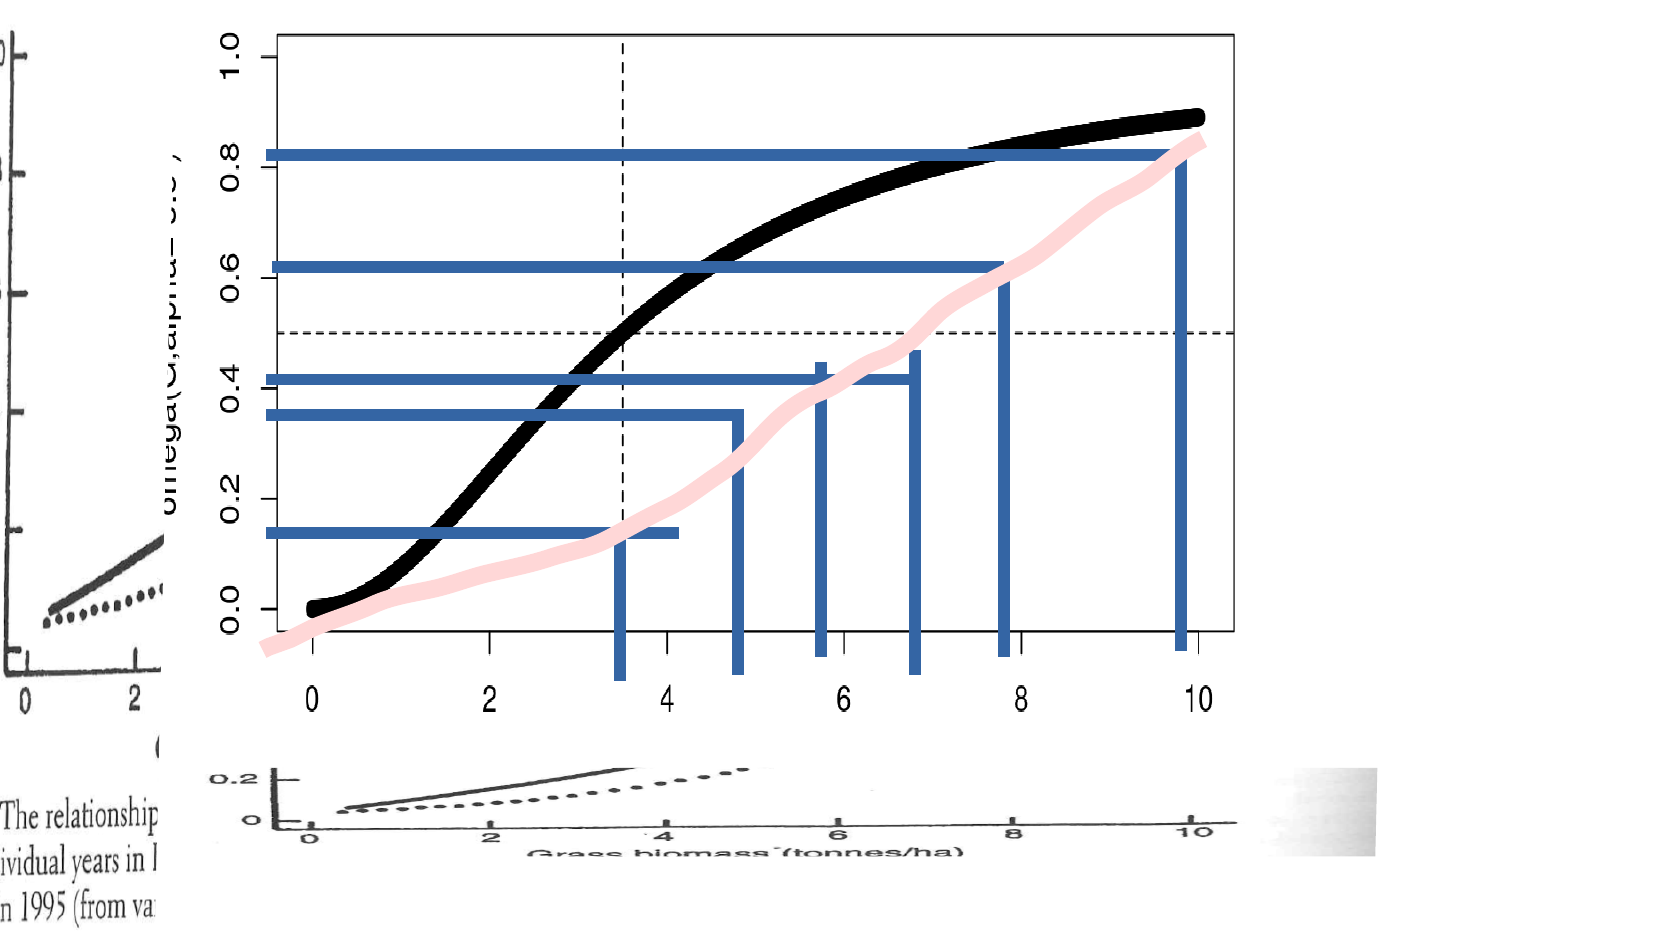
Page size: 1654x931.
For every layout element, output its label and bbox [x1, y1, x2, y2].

picture [0, 0, 1378, 931]
